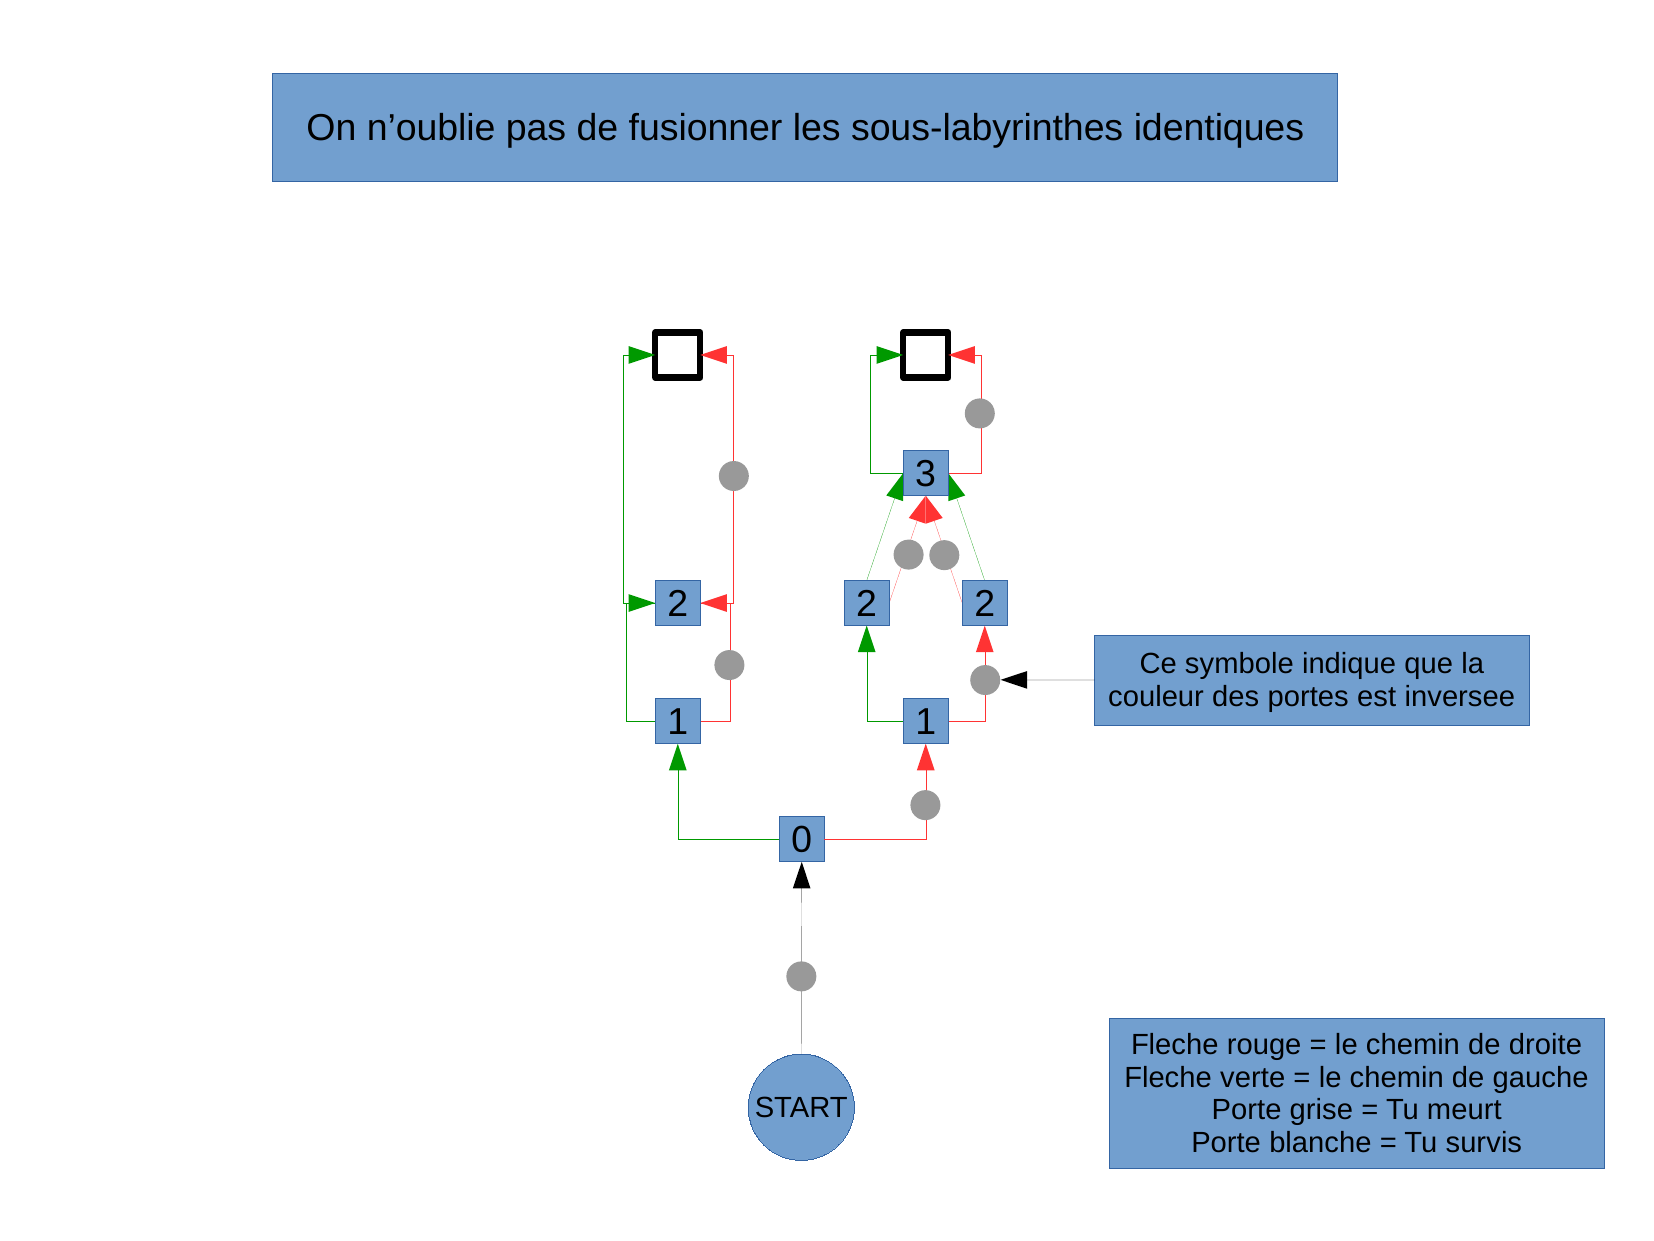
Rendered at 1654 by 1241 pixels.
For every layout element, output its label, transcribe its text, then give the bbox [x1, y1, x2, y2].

text_box [786, 961, 817, 992]
text_box [970, 665, 1001, 696]
text_box [964, 398, 995, 429]
text_box Fleche rouge = le chemin de droite Fleche verte = le chemin de gauche Porte grise = Tu meurt Porte blanche = Tu survis [1109, 1018, 1605, 1169]
text_box START [748, 1054, 855, 1161]
text_box 2 [655, 580, 701, 626]
text_box [903, 332, 949, 378]
text_box [714, 650, 745, 681]
text_box [893, 539, 924, 570]
text_box 3 [903, 450, 949, 496]
text_box [655, 332, 701, 378]
text_box [910, 790, 941, 821]
text_box On n’oublie pas de fusionner les sous-labyrinthes identiques [272, 73, 1338, 182]
text_box Ce symbole indique que la couleur des portes est inversee [1094, 635, 1530, 726]
text_box [718, 460, 749, 492]
text_box 1 [903, 698, 949, 744]
text_box [929, 540, 960, 571]
text_box 2 [844, 580, 890, 626]
text_box 0 [779, 816, 825, 862]
text_box 1 [655, 698, 701, 744]
text_box 2 [962, 580, 1008, 626]
